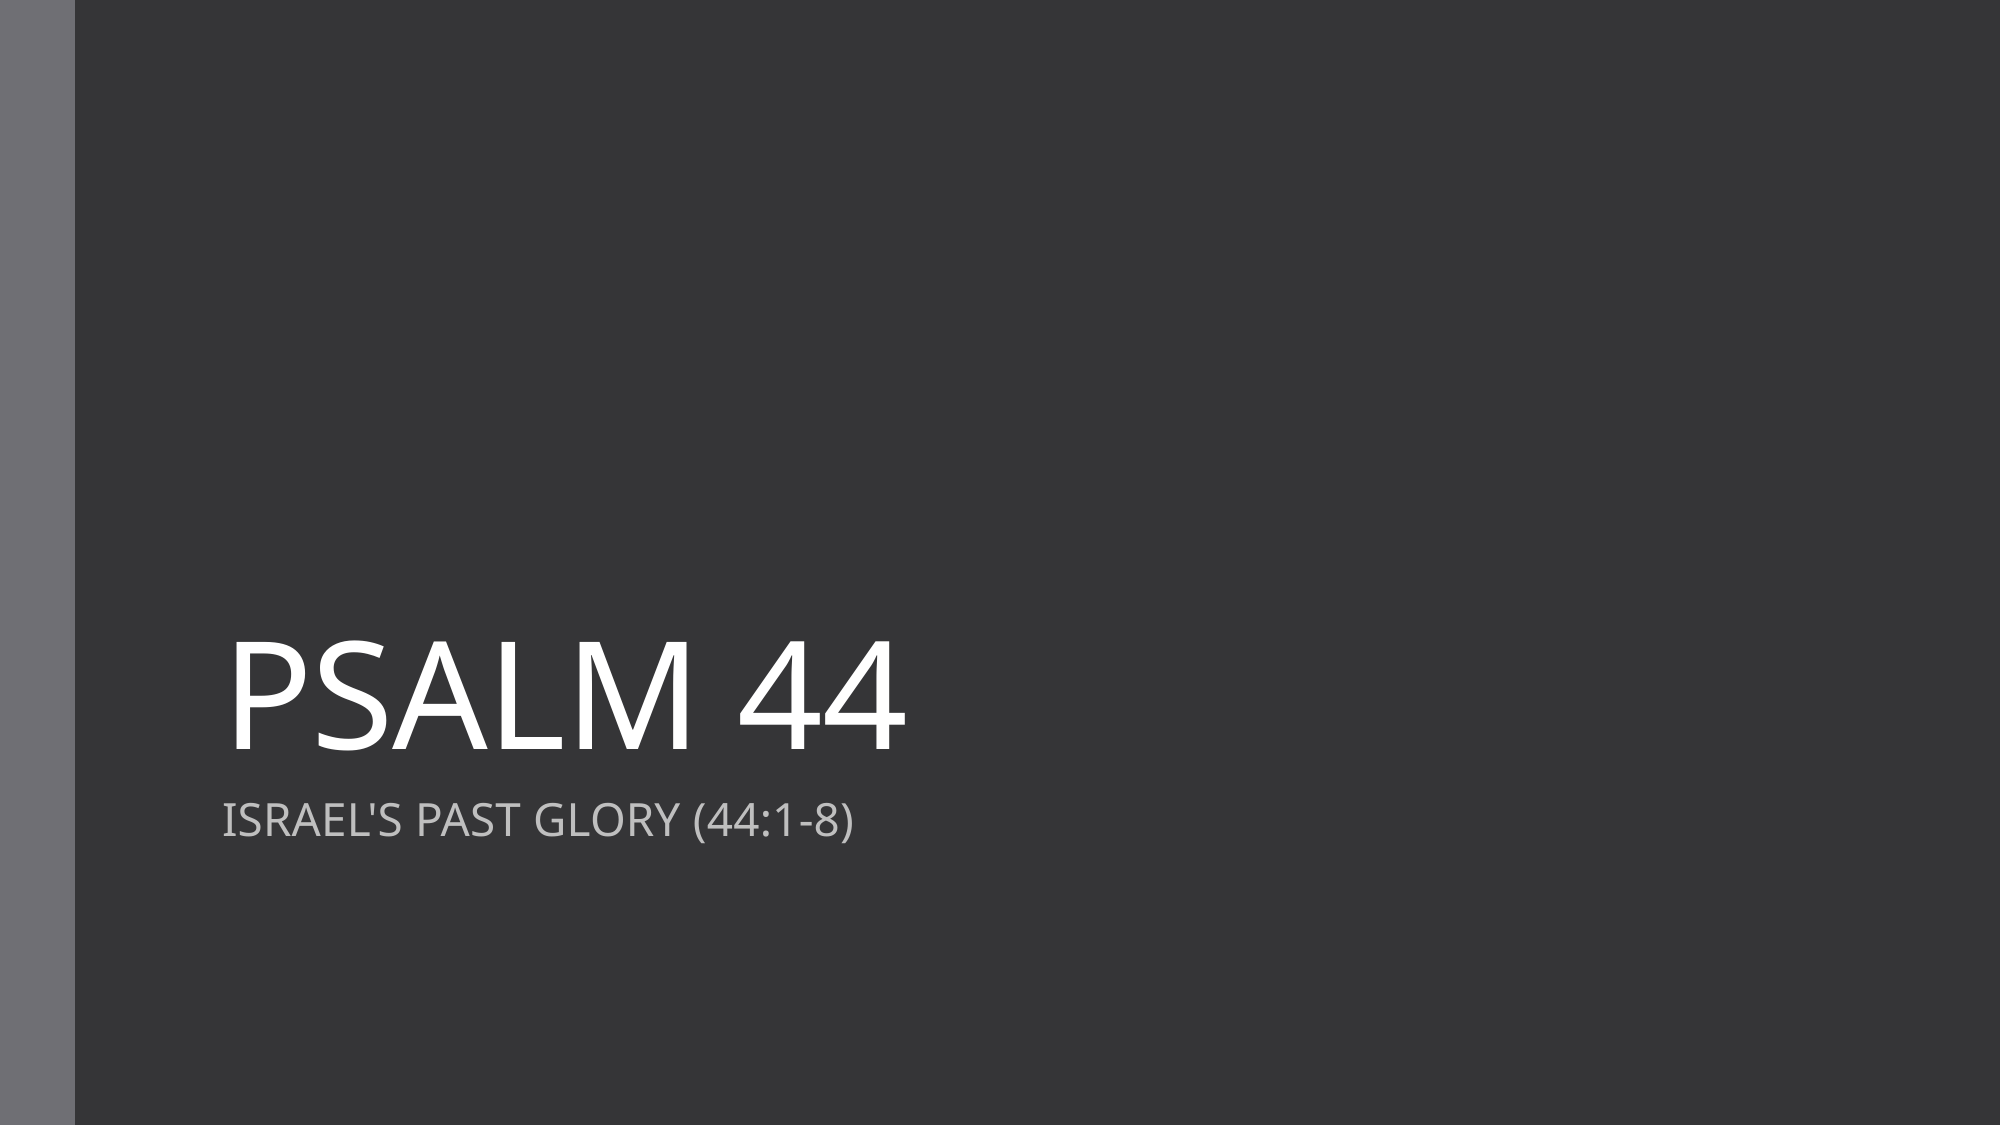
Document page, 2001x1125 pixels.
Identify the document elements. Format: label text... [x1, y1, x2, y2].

title PSALM 44 [206, 124, 1752, 787]
subtitle ISRAEL'S PAST GLORY (44:1-8) [206, 787, 1752, 1066]
